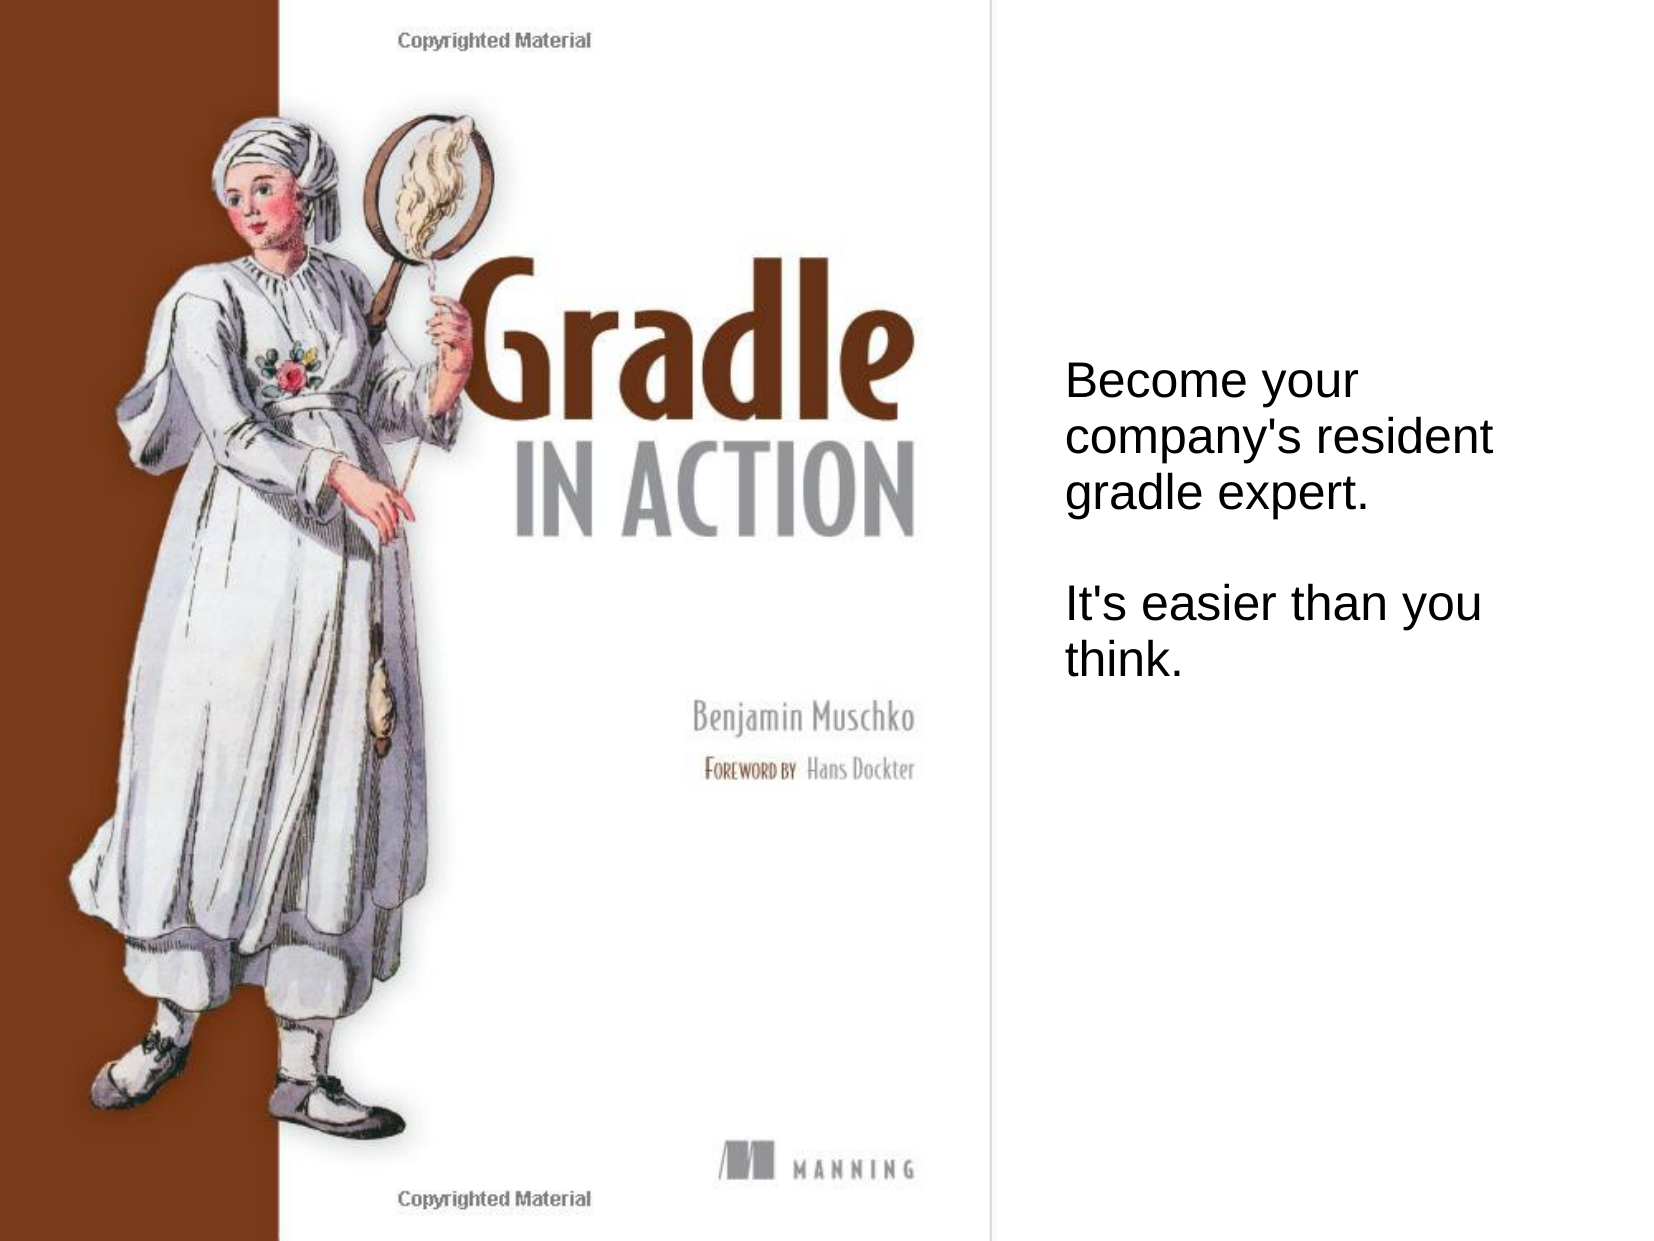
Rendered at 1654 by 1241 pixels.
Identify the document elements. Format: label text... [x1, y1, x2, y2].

picture [0, 0, 997, 1241]
text_box Become your company's resident gradle expert. It's easier than you think. [1050, 345, 1591, 698]
